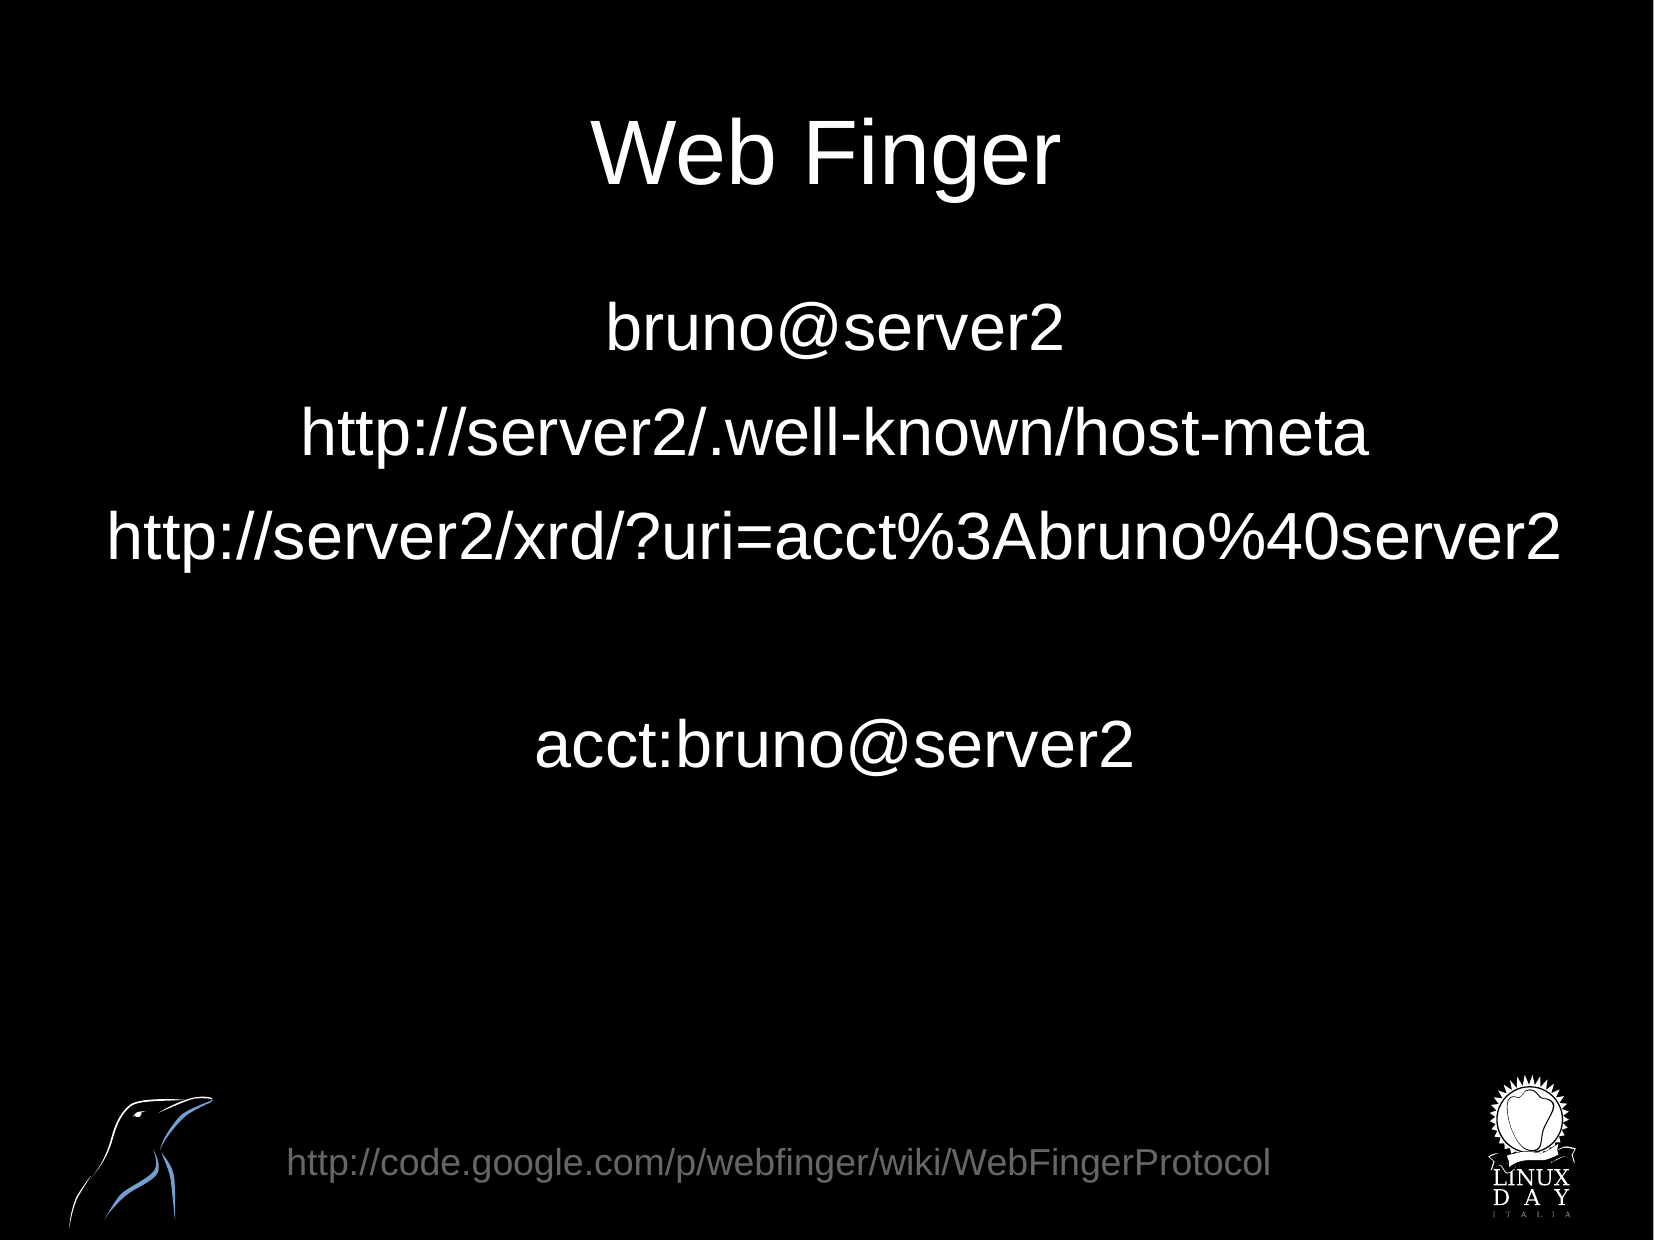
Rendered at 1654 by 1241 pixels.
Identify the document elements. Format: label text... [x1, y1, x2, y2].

text_box http://code.google.com/p/webfinger/wiki/WebFingerProtocol [271, 1133, 1441, 1191]
list bruno@server2 http://server2/.well-known/host-meta http://server2/xrd/?uri=acct%3Abruno%40server2 acct:bruno@server2 [82, 290, 1571, 1109]
title Web Finger [82, 56, 1571, 250]
